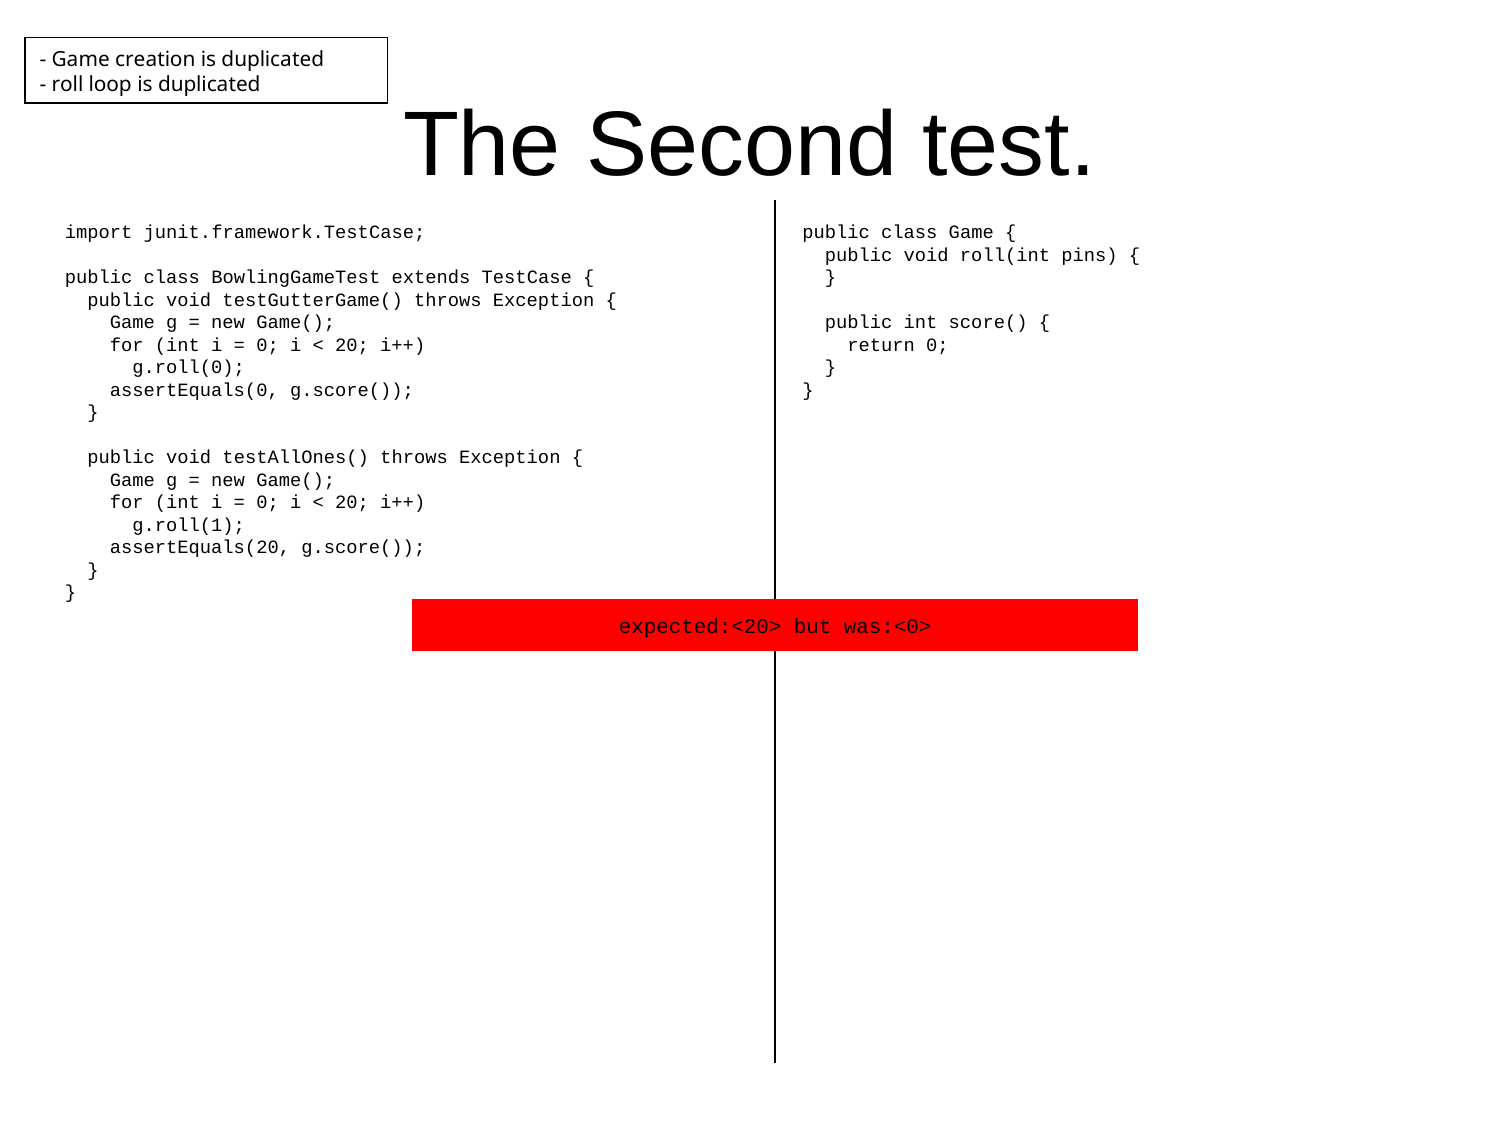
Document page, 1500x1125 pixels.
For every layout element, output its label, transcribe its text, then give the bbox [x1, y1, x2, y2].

text_box public class Game { public void roll(int pins) { } public int score() { return 0; } } [787, 212, 1451, 431]
text_box import junit.framework.TestCase; public class BowlingGameTest extends TestCase { public void testGutterGame() throws Exception { Game g = new Game(); for (int i = 0; i < 20; i++) g.roll(0); assertEquals(0, g.score()); } public void testAllOnes() throws Exception { Game g = new Game(); for (int i = 0; i < 20; i++) g.roll(1); assertEquals(20, g.score()); } } [50, 212, 713, 611]
text_box - Game creation is duplicated - roll loop is duplicated [24, 37, 388, 103]
text_box expected:<20> but was:<0> [412, 599, 1138, 650]
title The Second test. [75, 45, 1426, 233]
